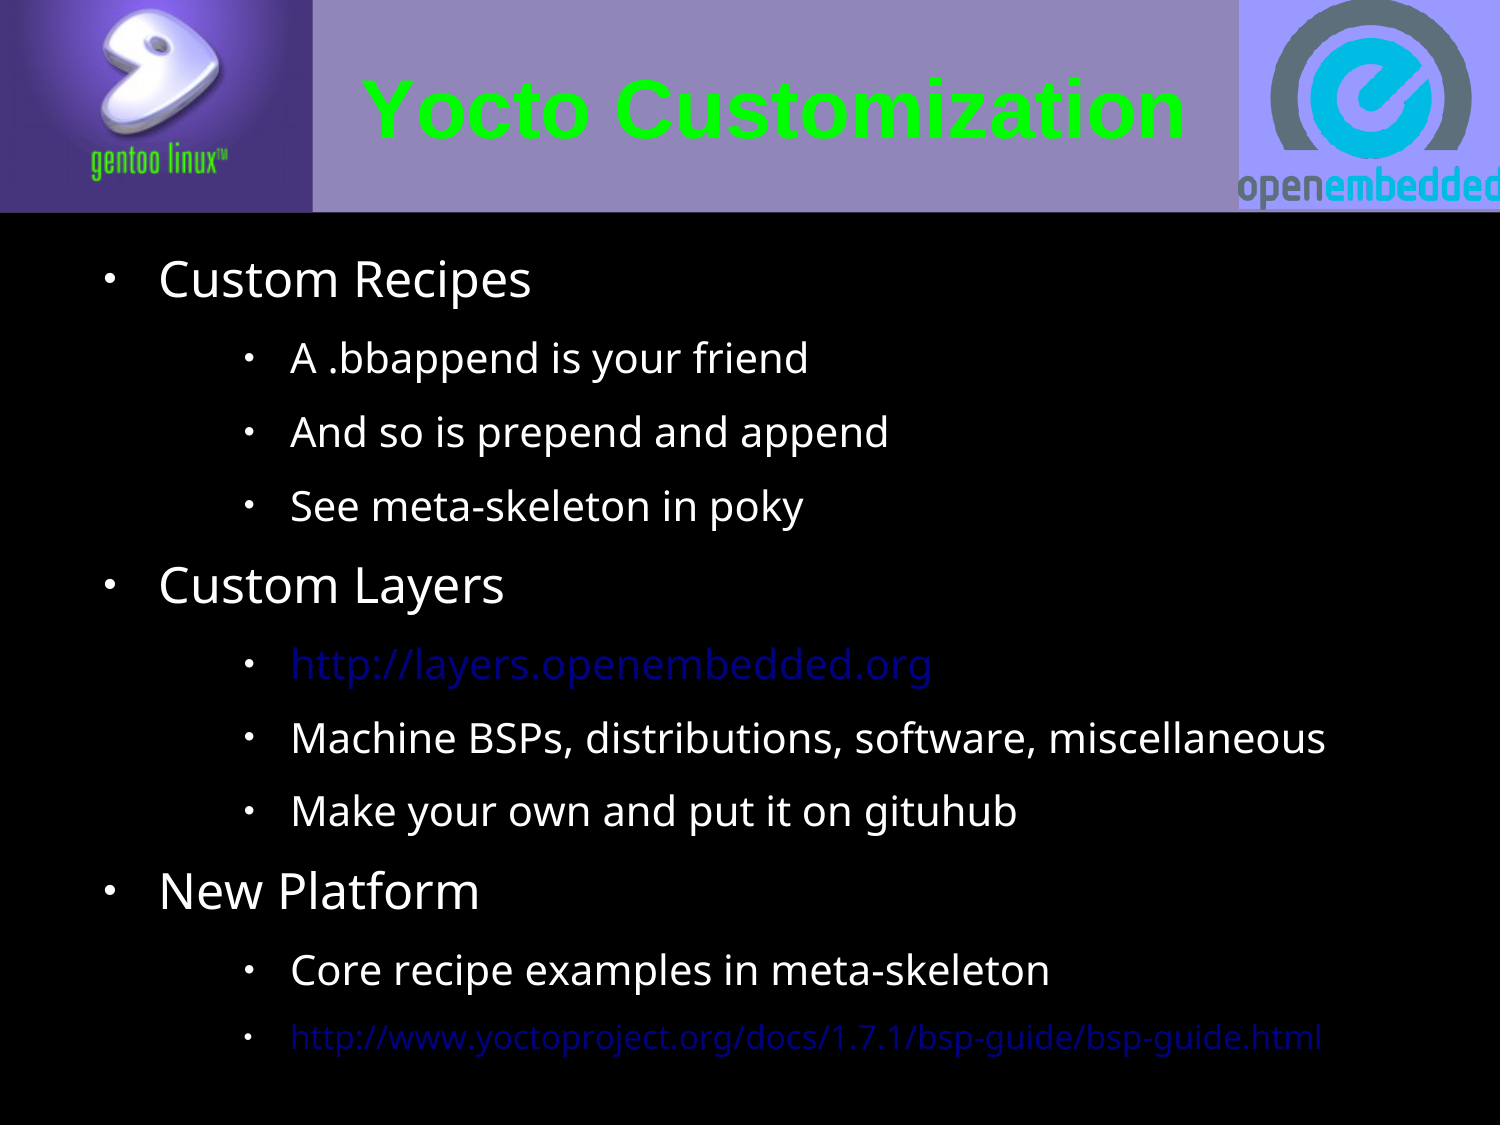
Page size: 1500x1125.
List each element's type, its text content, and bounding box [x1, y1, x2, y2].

picture [1238, 0, 1500, 210]
picture [0, 0, 302, 184]
title Yocto Customization [319, 12, 1230, 201]
list Custom Recipes A .bbappend is your friend And so is prepend and append See meta-skeleton in poky Custom Layers http://layers.openembedded.org Machine BSPs, distributions, software, miscellaneous Make your own and put it on gituhub New Platform Core recipe examples in meta-skeleton http://www.yoctoproject.org/docs/1.7.1/bsp-guide/bsp-guide.html [46, 244, 1465, 967]
